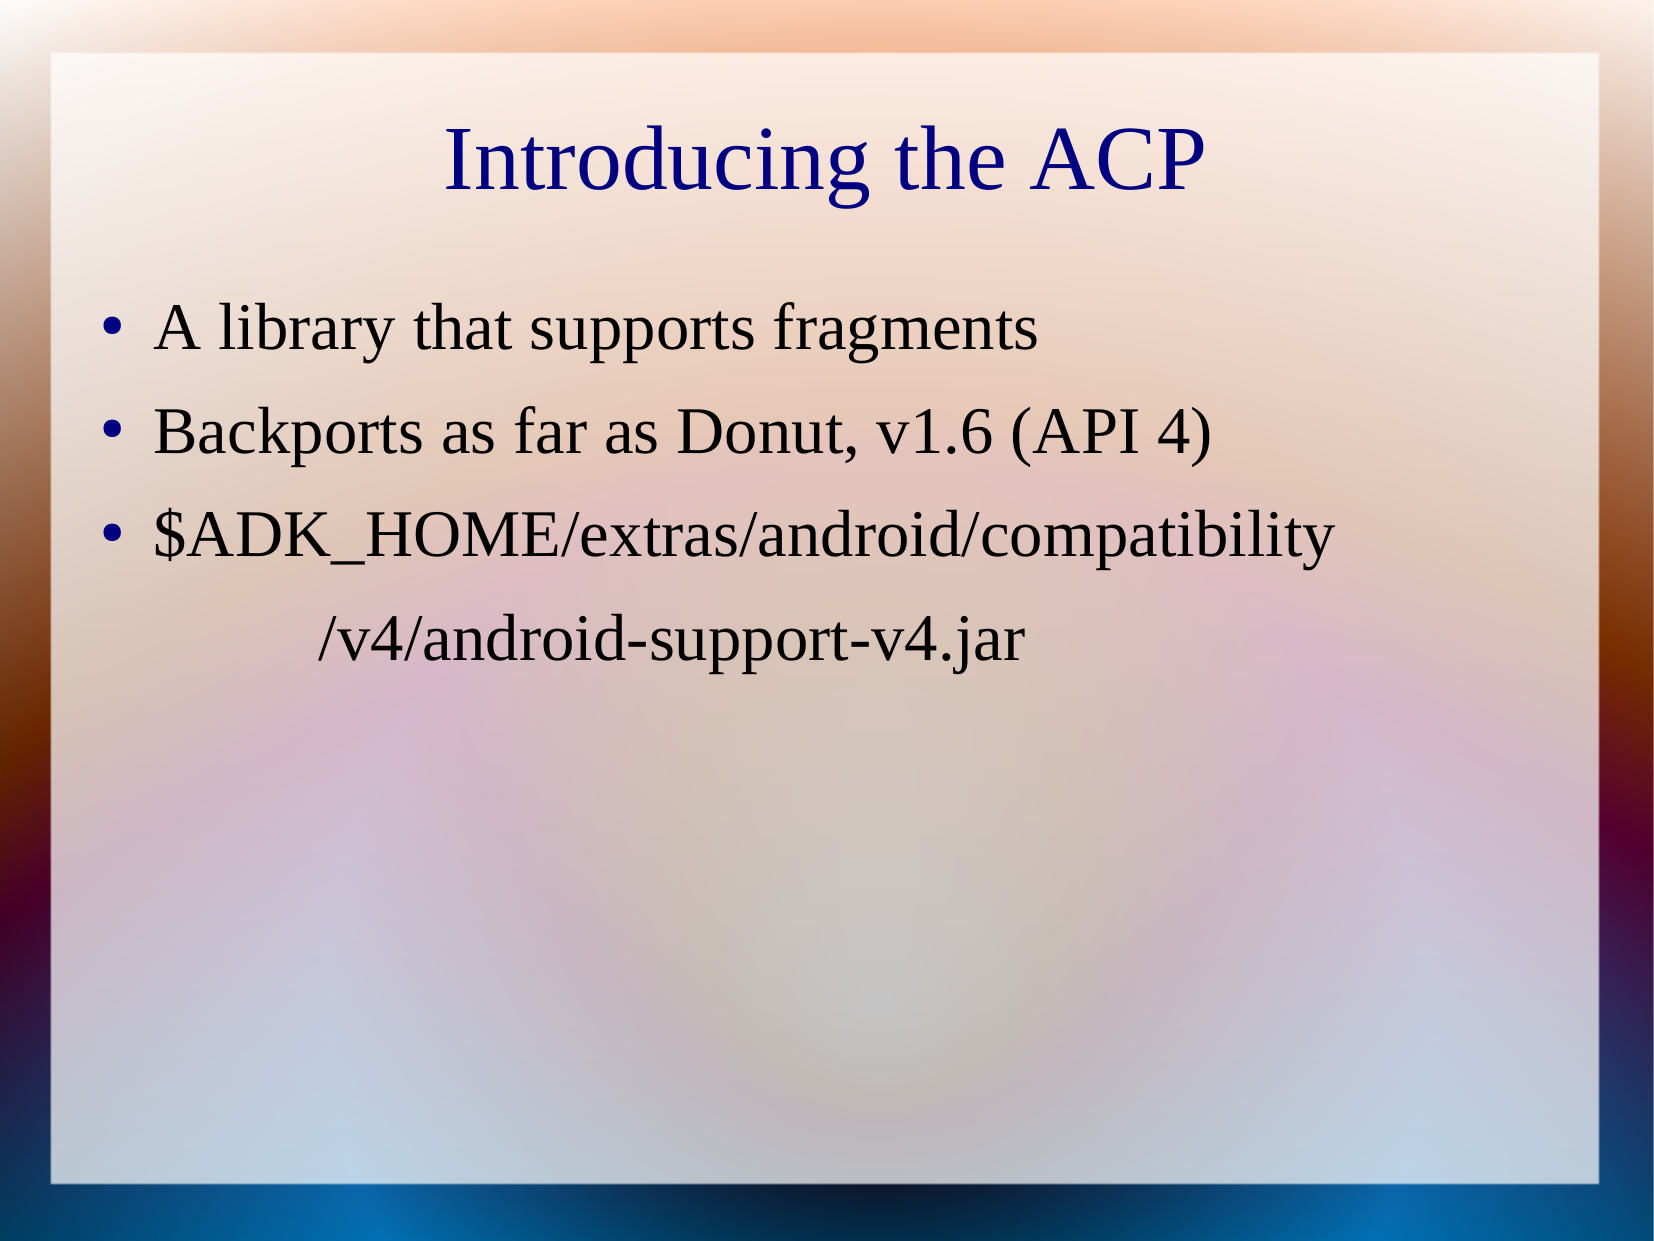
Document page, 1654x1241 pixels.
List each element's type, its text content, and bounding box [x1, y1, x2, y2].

title Introducing the ACP [82, 55, 1571, 263]
picture [0, 0, 1654, 1241]
list A library that supports fragments Backports as far as Donut, v1.6 (API 4) $ADK_HOME/extras/android/compatibility /v4/android-support-v4.jar [82, 290, 1571, 1109]
